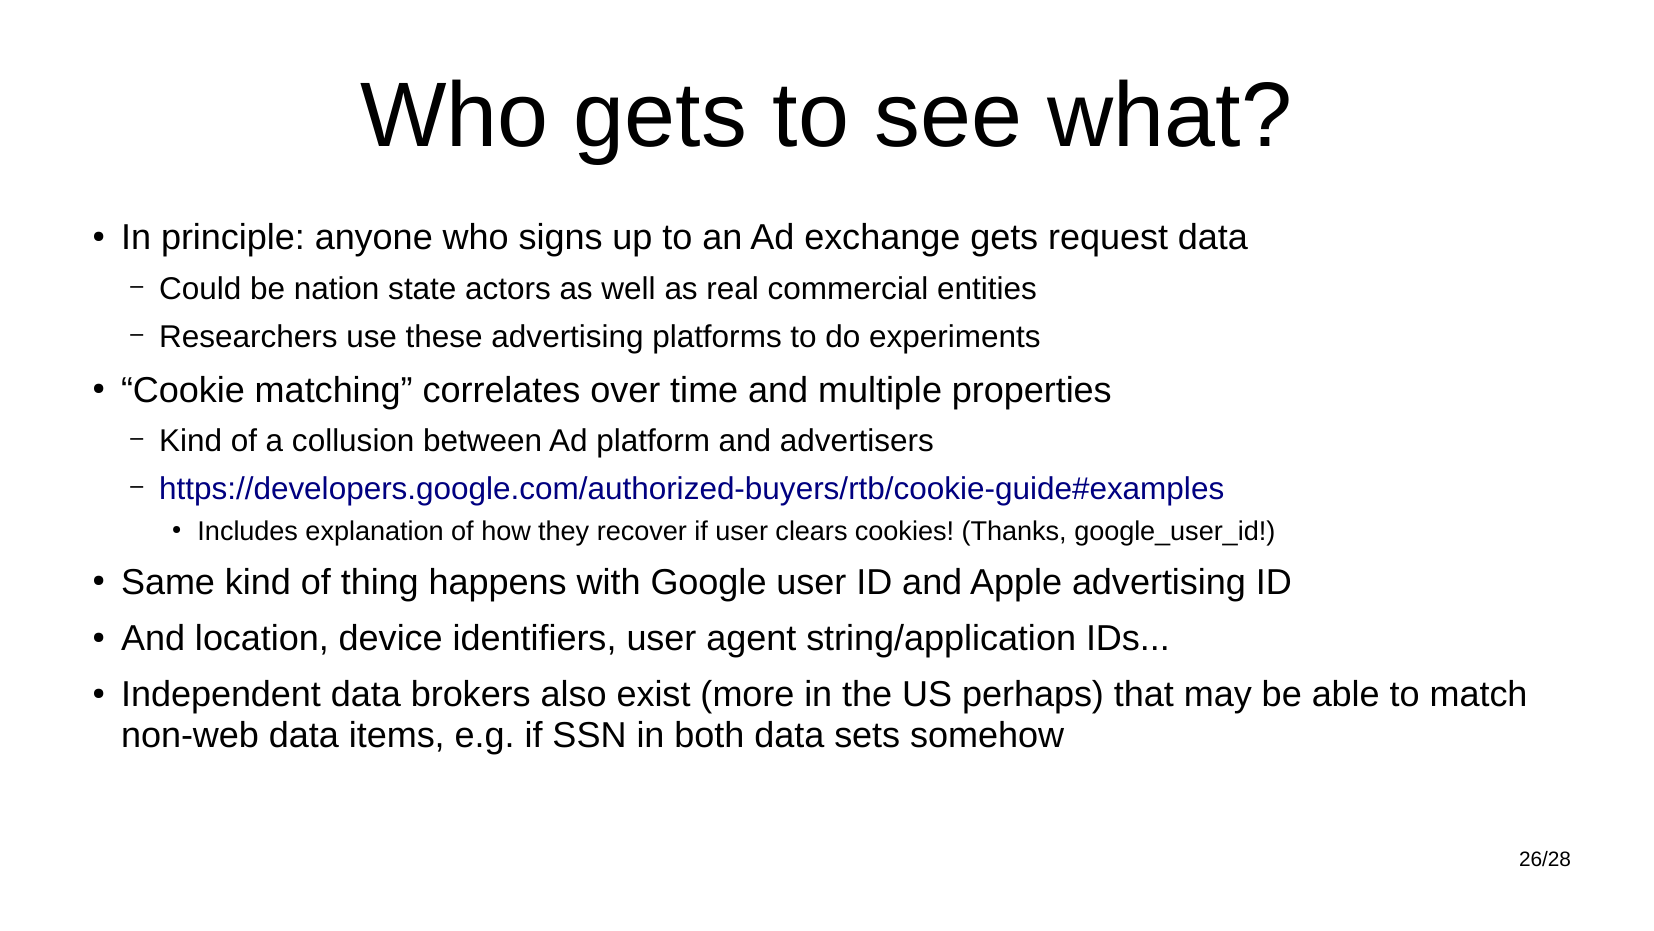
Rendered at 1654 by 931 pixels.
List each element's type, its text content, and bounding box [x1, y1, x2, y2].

list In principle: anyone who signs up to an Ad exchange gets request data Could be nation state actors as well as real commercial entities Researchers use these advertising platforms to do experiments “Cookie matching” correlates over time and multiple properties Kind of a collusion between Ad platform and advertisers https://developers.google.com/authorized-buyers/rtb/cookie-guide#examples Includes explanation of how they recover if user clears cookies! (Thanks, google_user_id!) Same kind of thing happens with Google user ID and Apple advertising ID And location, device identifiers, user agent string/application IDs... Independent data brokers also exist (more in the US perhaps) that may be able to match non-web data items, e.g. if SSN in both data sets somehow [82, 217, 1571, 758]
title Who gets to see what? [82, 37, 1571, 193]
